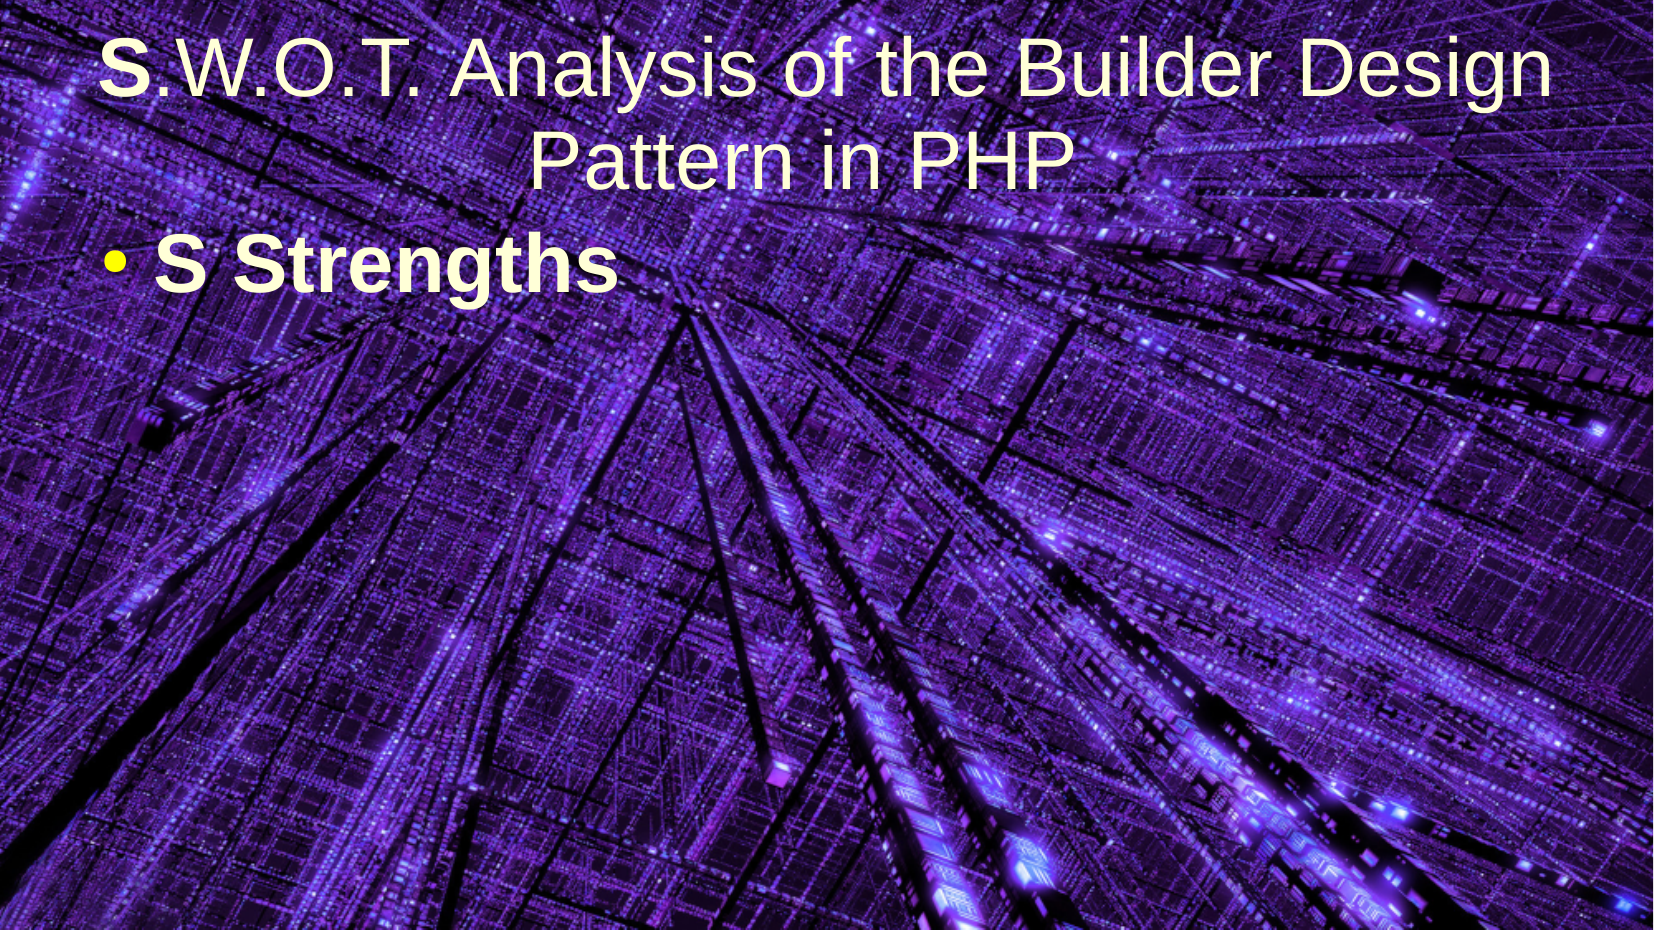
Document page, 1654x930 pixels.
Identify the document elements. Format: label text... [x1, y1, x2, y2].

title S.W.O.T. Analysis of the Builder Design Pattern in PHP [82, 21, 1571, 208]
list S Strengths [82, 217, 1571, 757]
picture [0, 0, 1654, 930]
